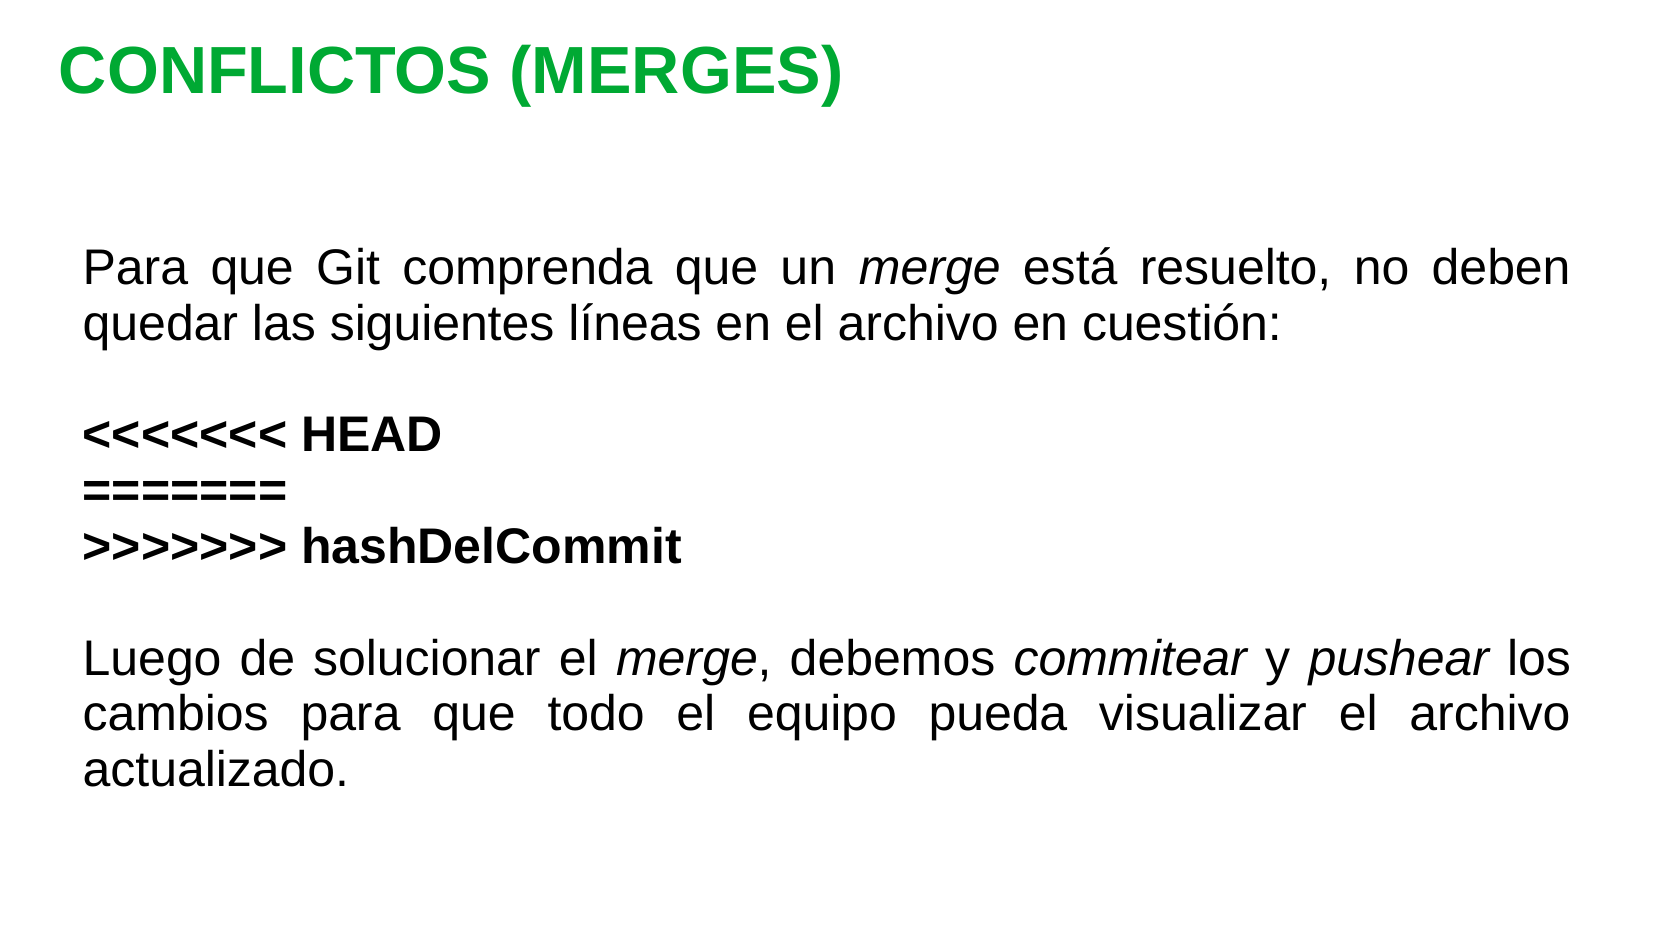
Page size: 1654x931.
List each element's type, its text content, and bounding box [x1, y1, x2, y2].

title CONFLICTOS (MERGES) [59, 24, 1548, 118]
subtitle Para que Git comprenda que un merge está resuelto, no deben quedar las siguientes líneas en el archivo en cuestión: <<<<<<< HEAD ======= >>>>>>> hashDelCommit Luego de solucionar el merge, debemos commitear y pushear los cambios para que todo el equipo pueda visualizar el archivo actualizado. [82, 155, 1571, 881]
